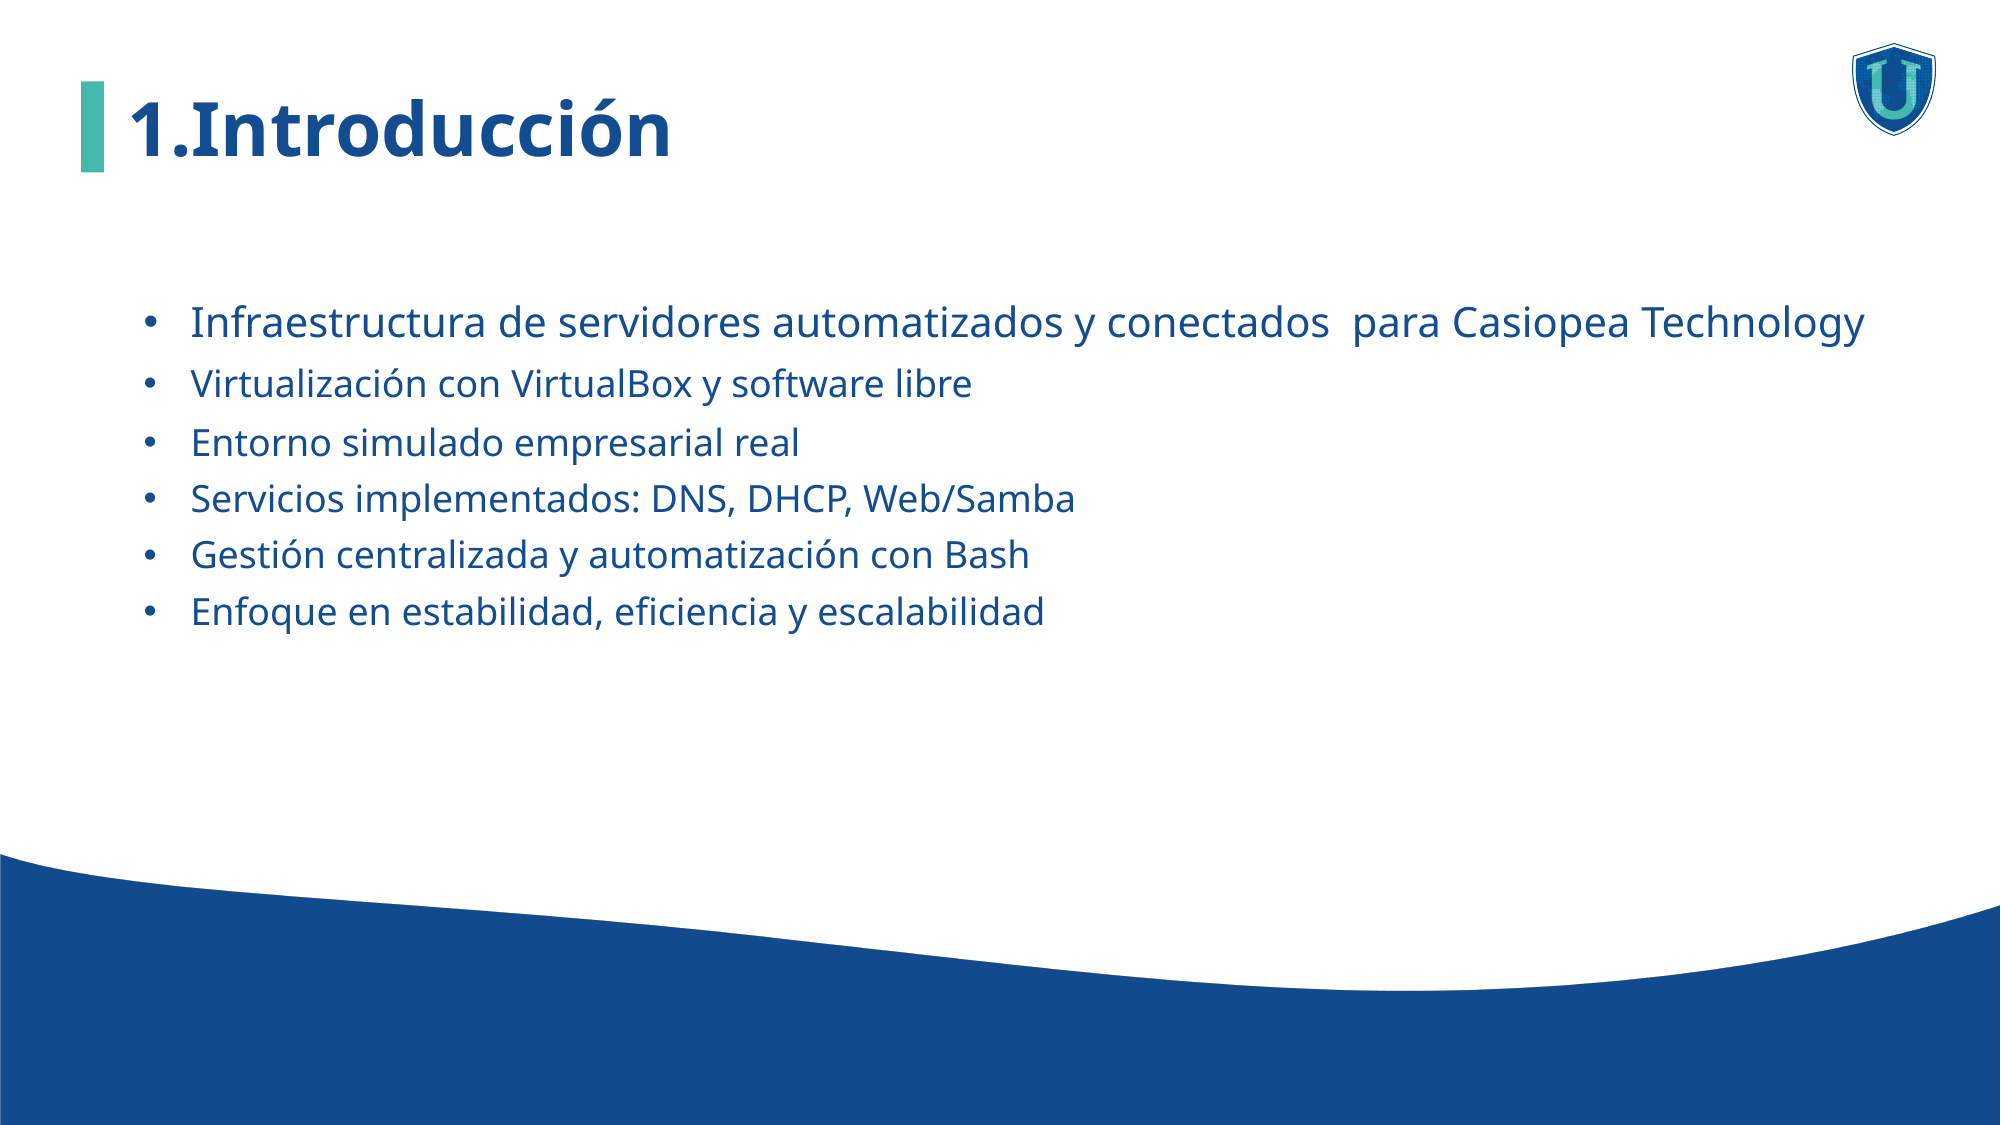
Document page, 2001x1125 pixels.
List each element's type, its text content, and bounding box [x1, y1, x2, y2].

text_box Entorno simulado empresarial real Servicios implementados: DNS, DHCP, Web/Samba Gestión centralizada y automatización con Bash Enfoque en estabilidad, eficiencia y escalabilidad [128, 413, 1130, 641]
text_box [81, 81, 104, 173]
text_box 1.Introducción [112, 84, 1057, 252]
text_box Infraestructura de servidores automatizados y conectados para Casiopea Technology [128, 275, 1928, 354]
picture [1850, 41, 1938, 138]
text_box Virtualización con VirtualBox y software libre [128, 341, 1130, 413]
picture [0, 854, 2000, 1125]
